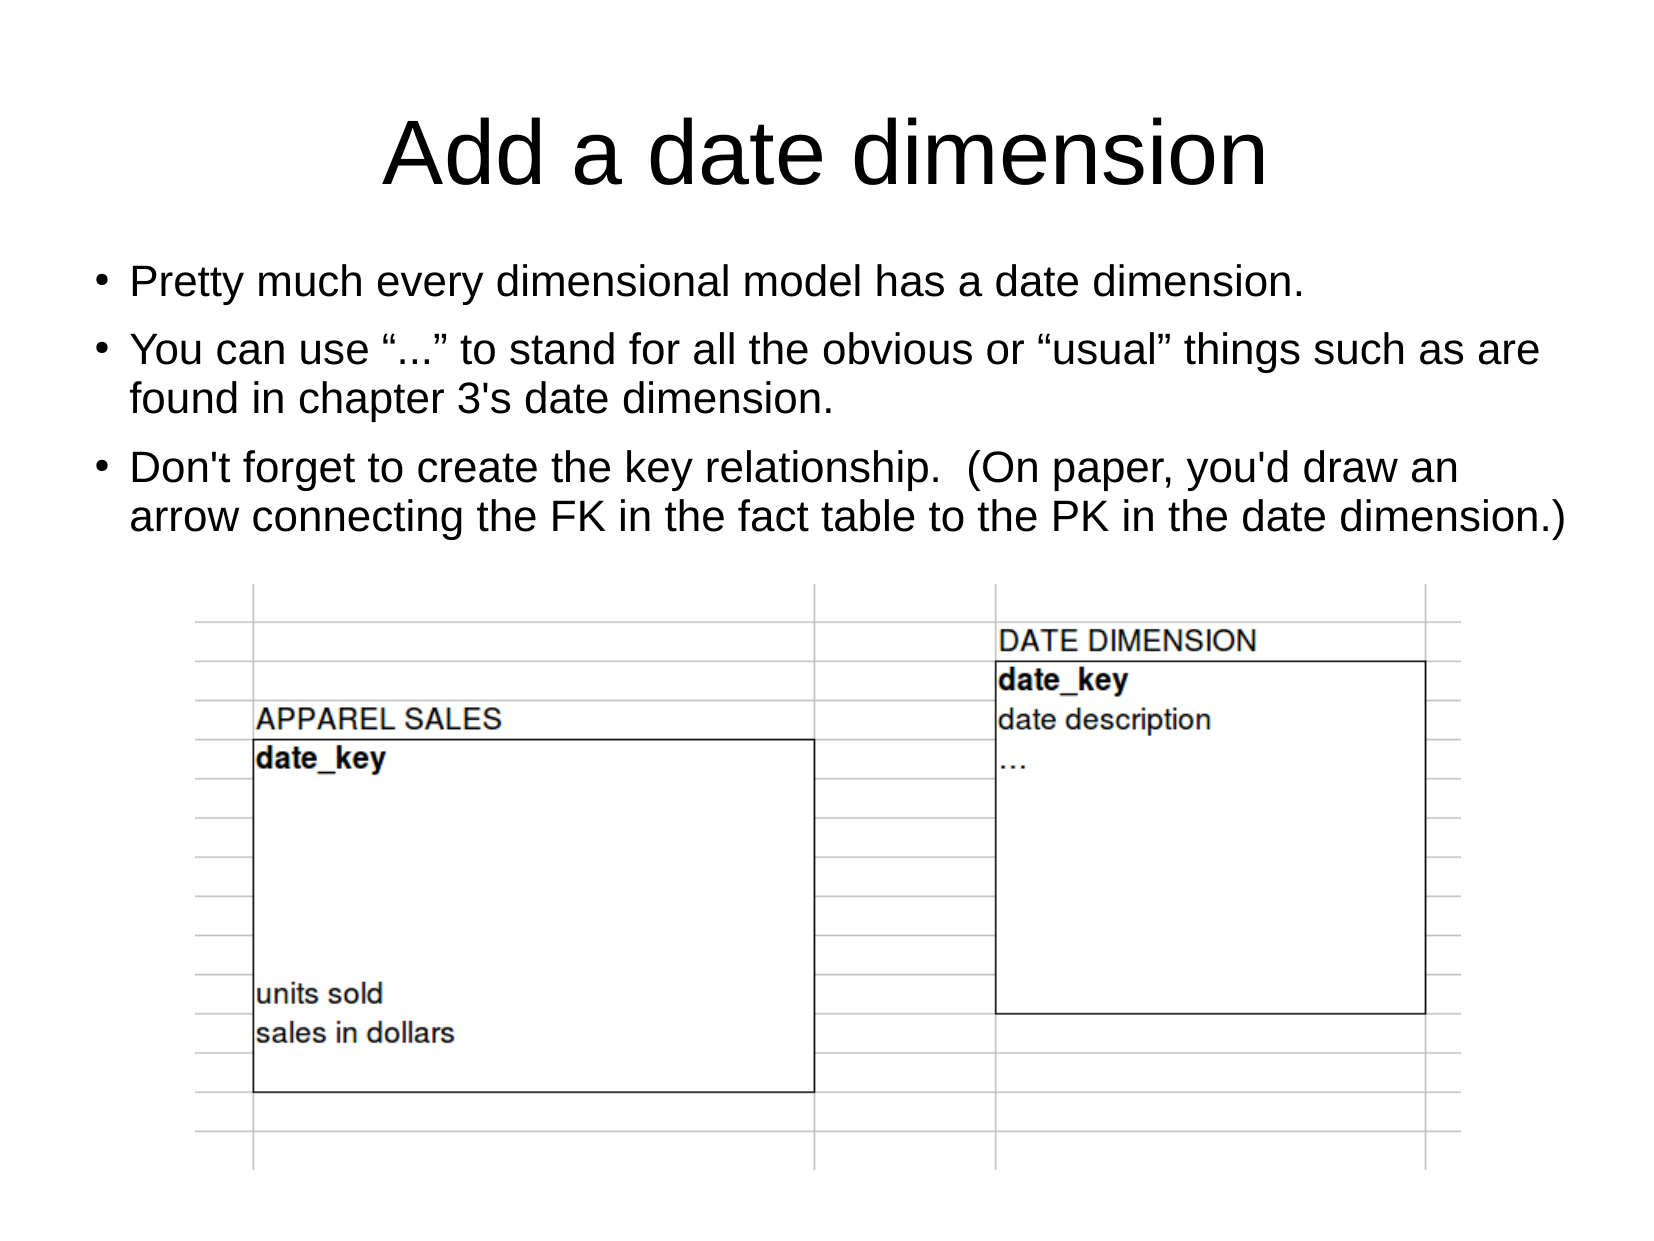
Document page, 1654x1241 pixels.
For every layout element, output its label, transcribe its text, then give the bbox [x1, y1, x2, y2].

picture [195, 584, 1461, 1170]
list Pretty much every dimensional model has a date dimension. You can use “...” to stand for all the obvious or “usual” things such as are found in chapter 3's date dimension. Don't forget to create the key relationship. (On paper, you'd draw an arrow connecting the FK in the fact table to the PK in the date dimension.) [82, 256, 1571, 552]
title Add a date dimension [82, 49, 1571, 256]
